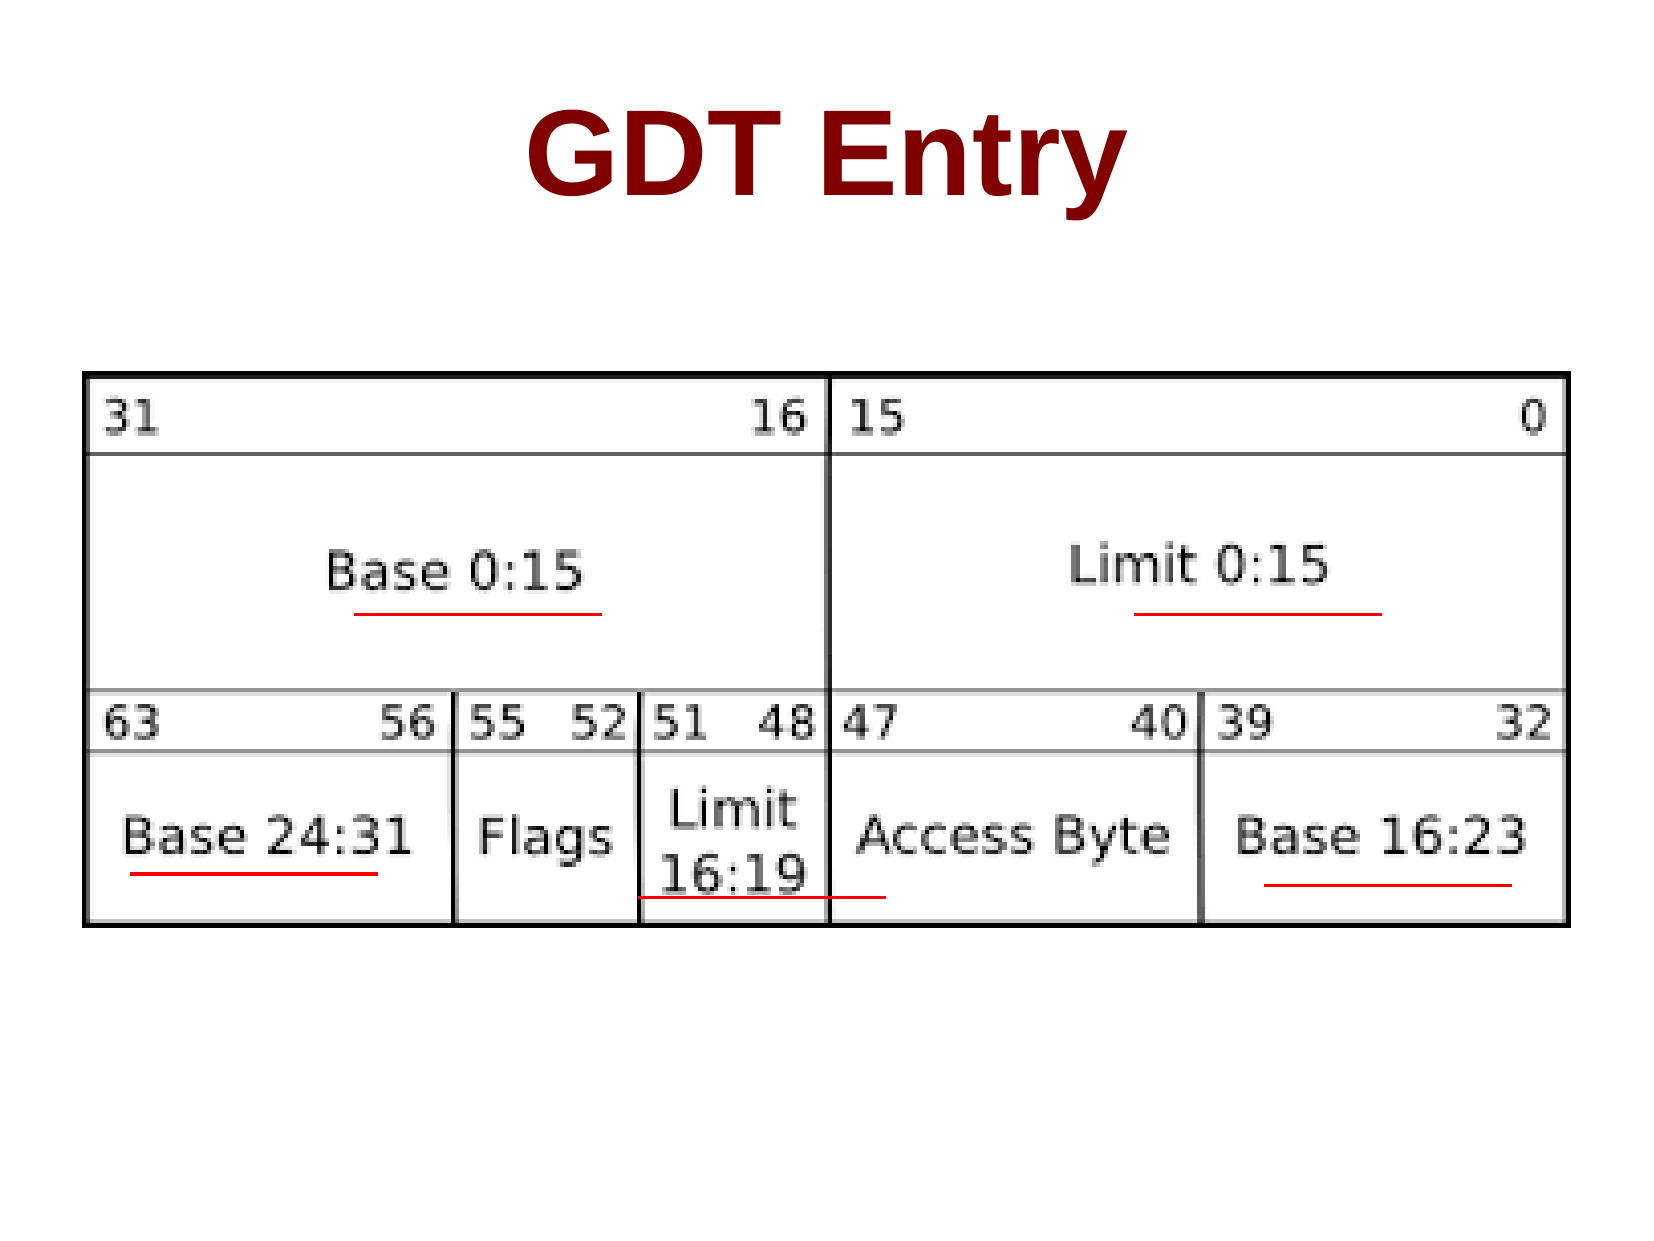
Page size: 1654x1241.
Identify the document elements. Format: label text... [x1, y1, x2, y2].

title GDT Entry [82, 49, 1571, 257]
picture [82, 371, 1571, 928]
